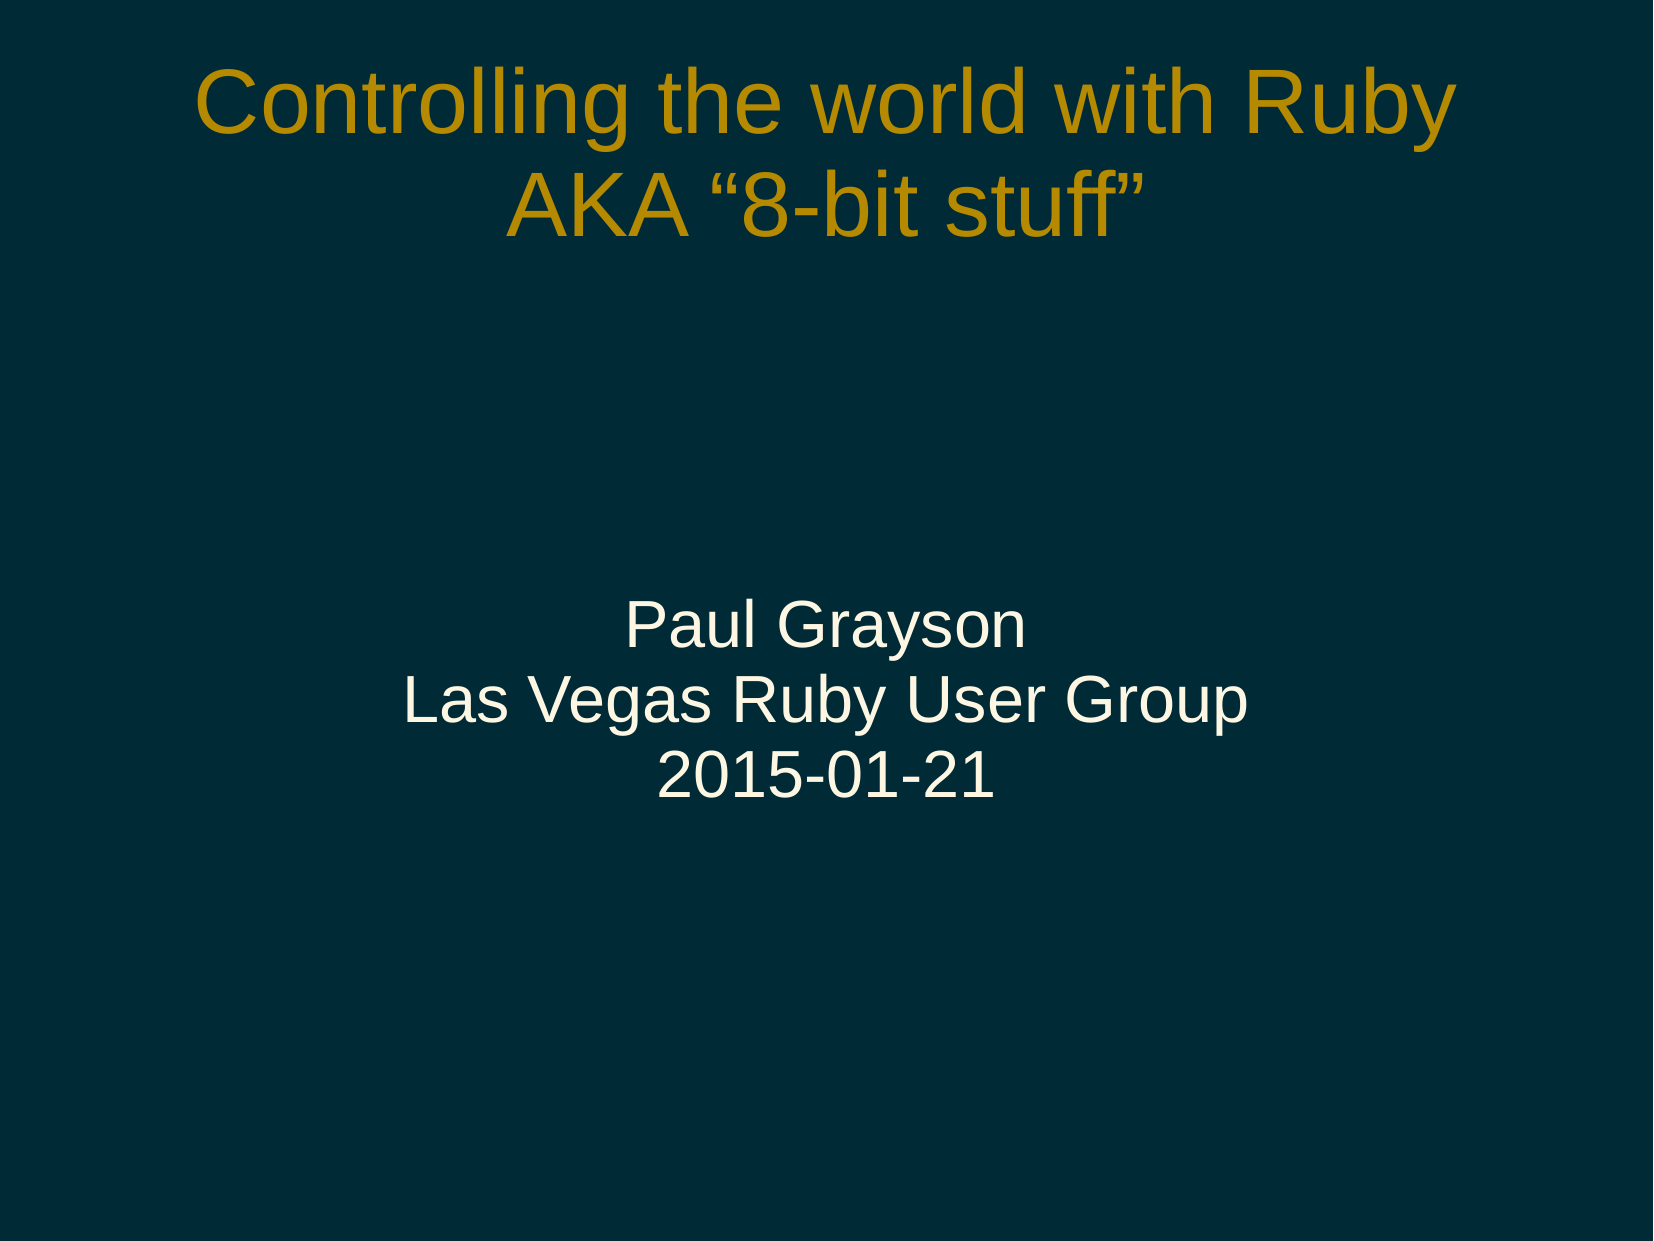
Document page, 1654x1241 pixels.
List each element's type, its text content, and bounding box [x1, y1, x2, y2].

title Controlling the world with Ruby AKA “8-bit stuff” [82, 49, 1571, 257]
subtitle Paul Grayson Las Vegas Ruby User Group 2015-01-21 [82, 290, 1571, 1109]
